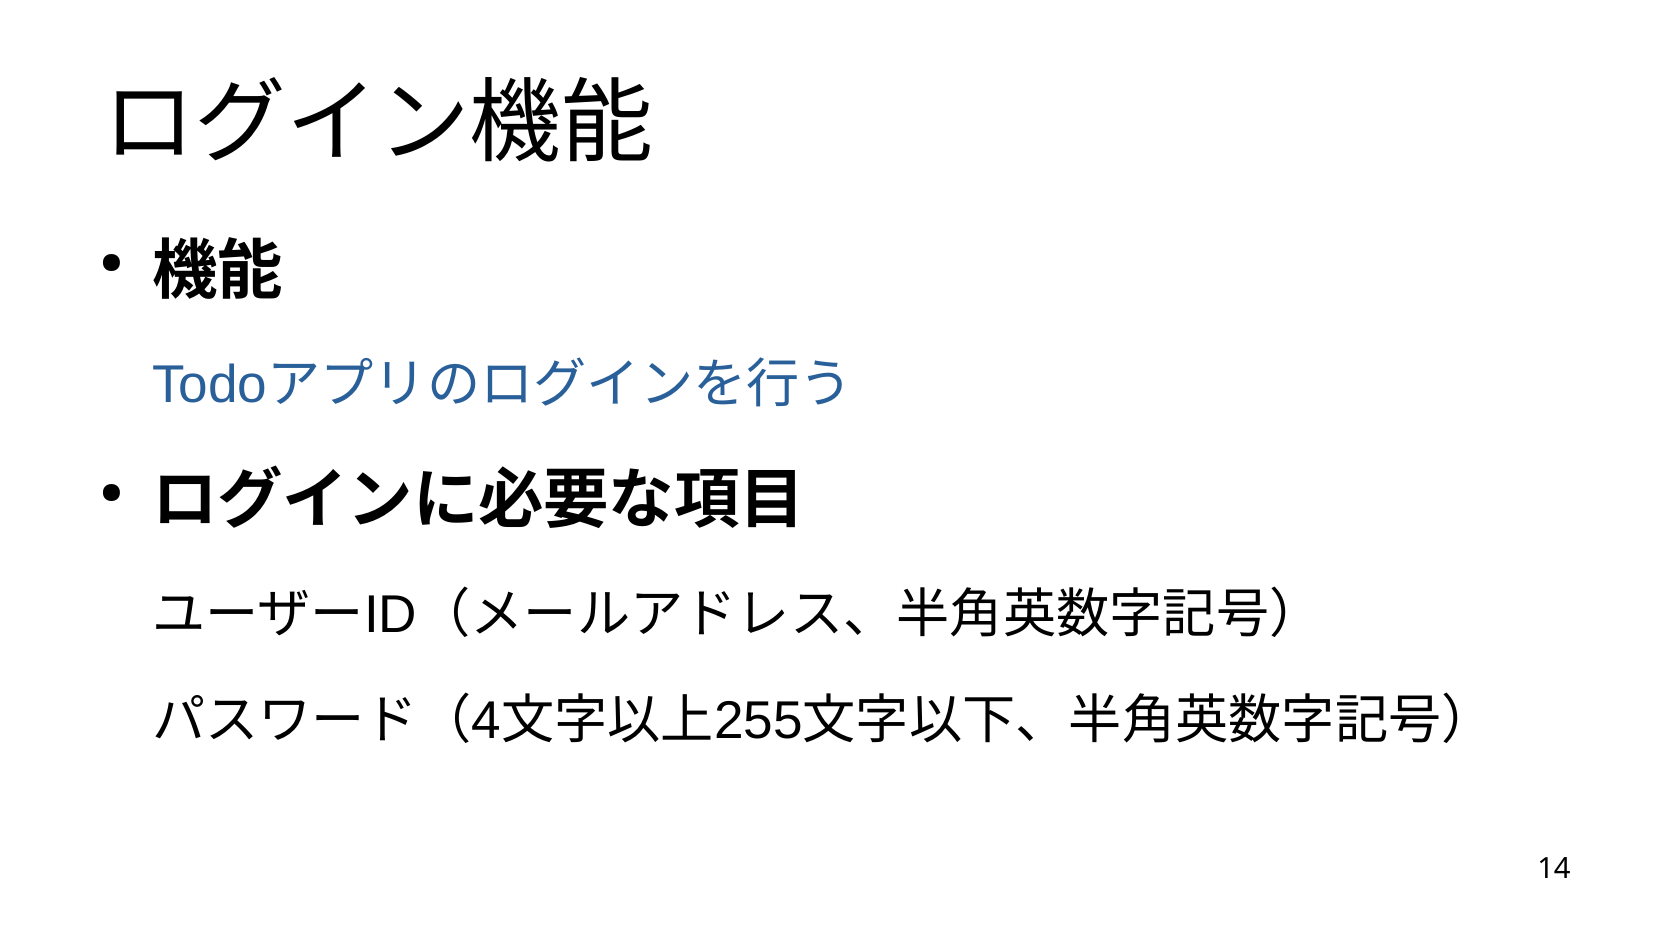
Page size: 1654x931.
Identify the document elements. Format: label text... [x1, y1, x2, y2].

title ログイン機能 [82, 37, 1571, 193]
list 機能 Todoアプリのログインを行う ログインに必要な項目 ユーザーID（メールアドレス、半角英数字記号） パスワード（4文字以上255文字以下、半角英数字記号） [82, 217, 1571, 758]
